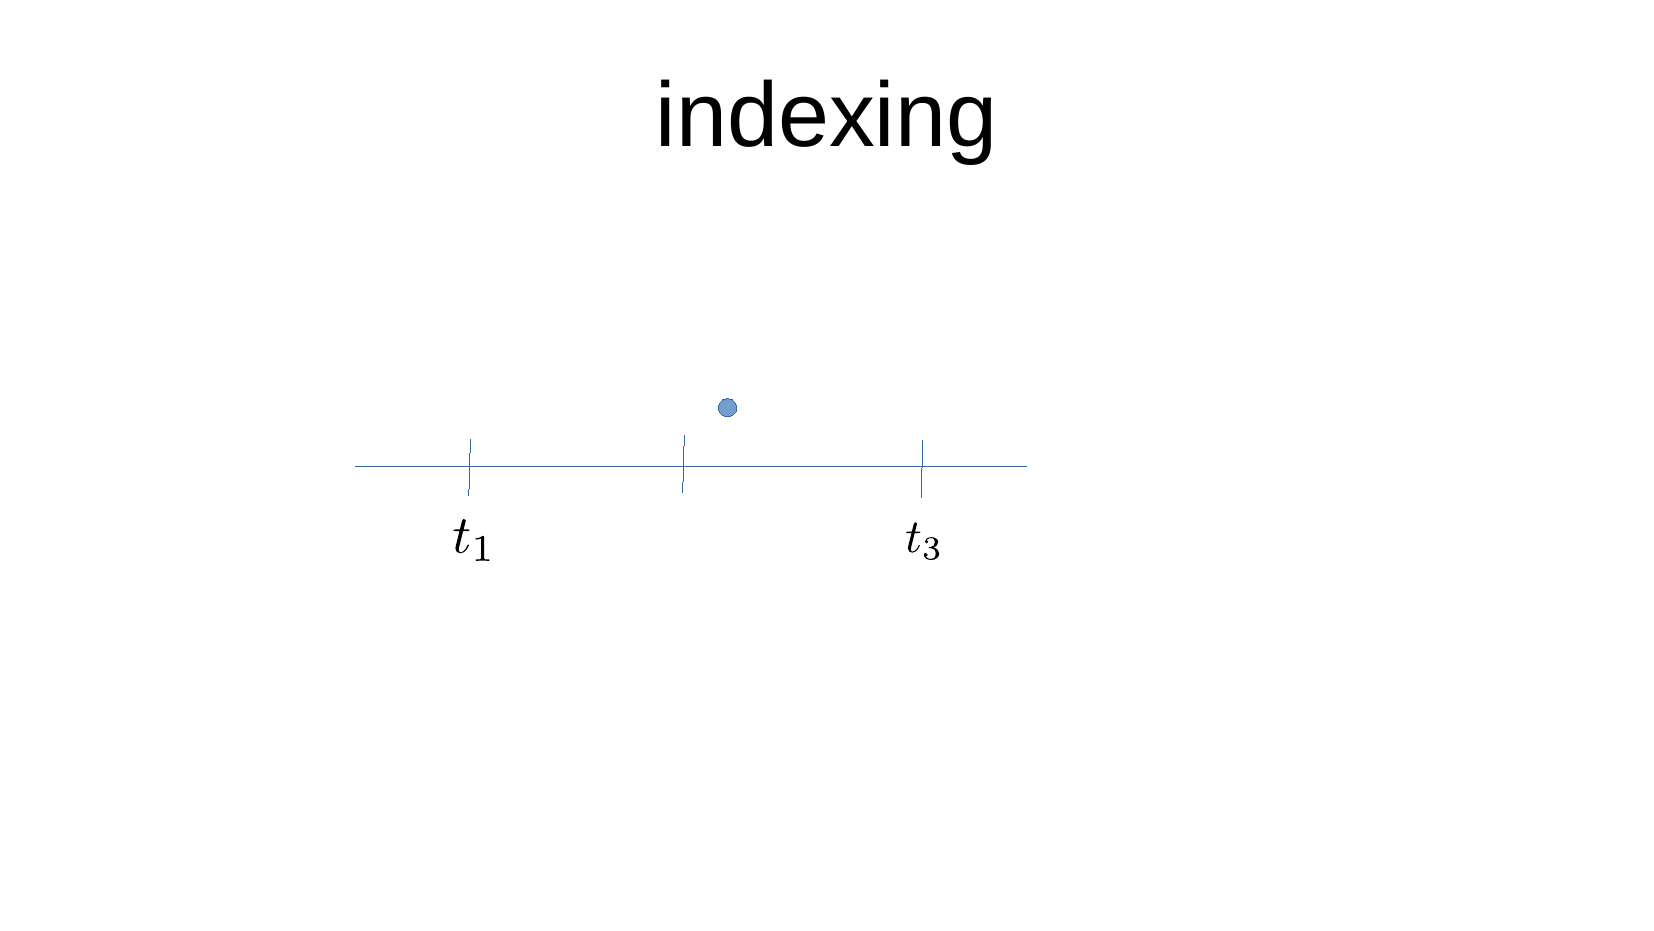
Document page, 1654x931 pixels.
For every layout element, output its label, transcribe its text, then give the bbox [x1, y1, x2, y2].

text_box [718, 398, 737, 417]
title indexing [82, 37, 1571, 193]
picture [450, 516, 492, 563]
picture [904, 522, 940, 561]
